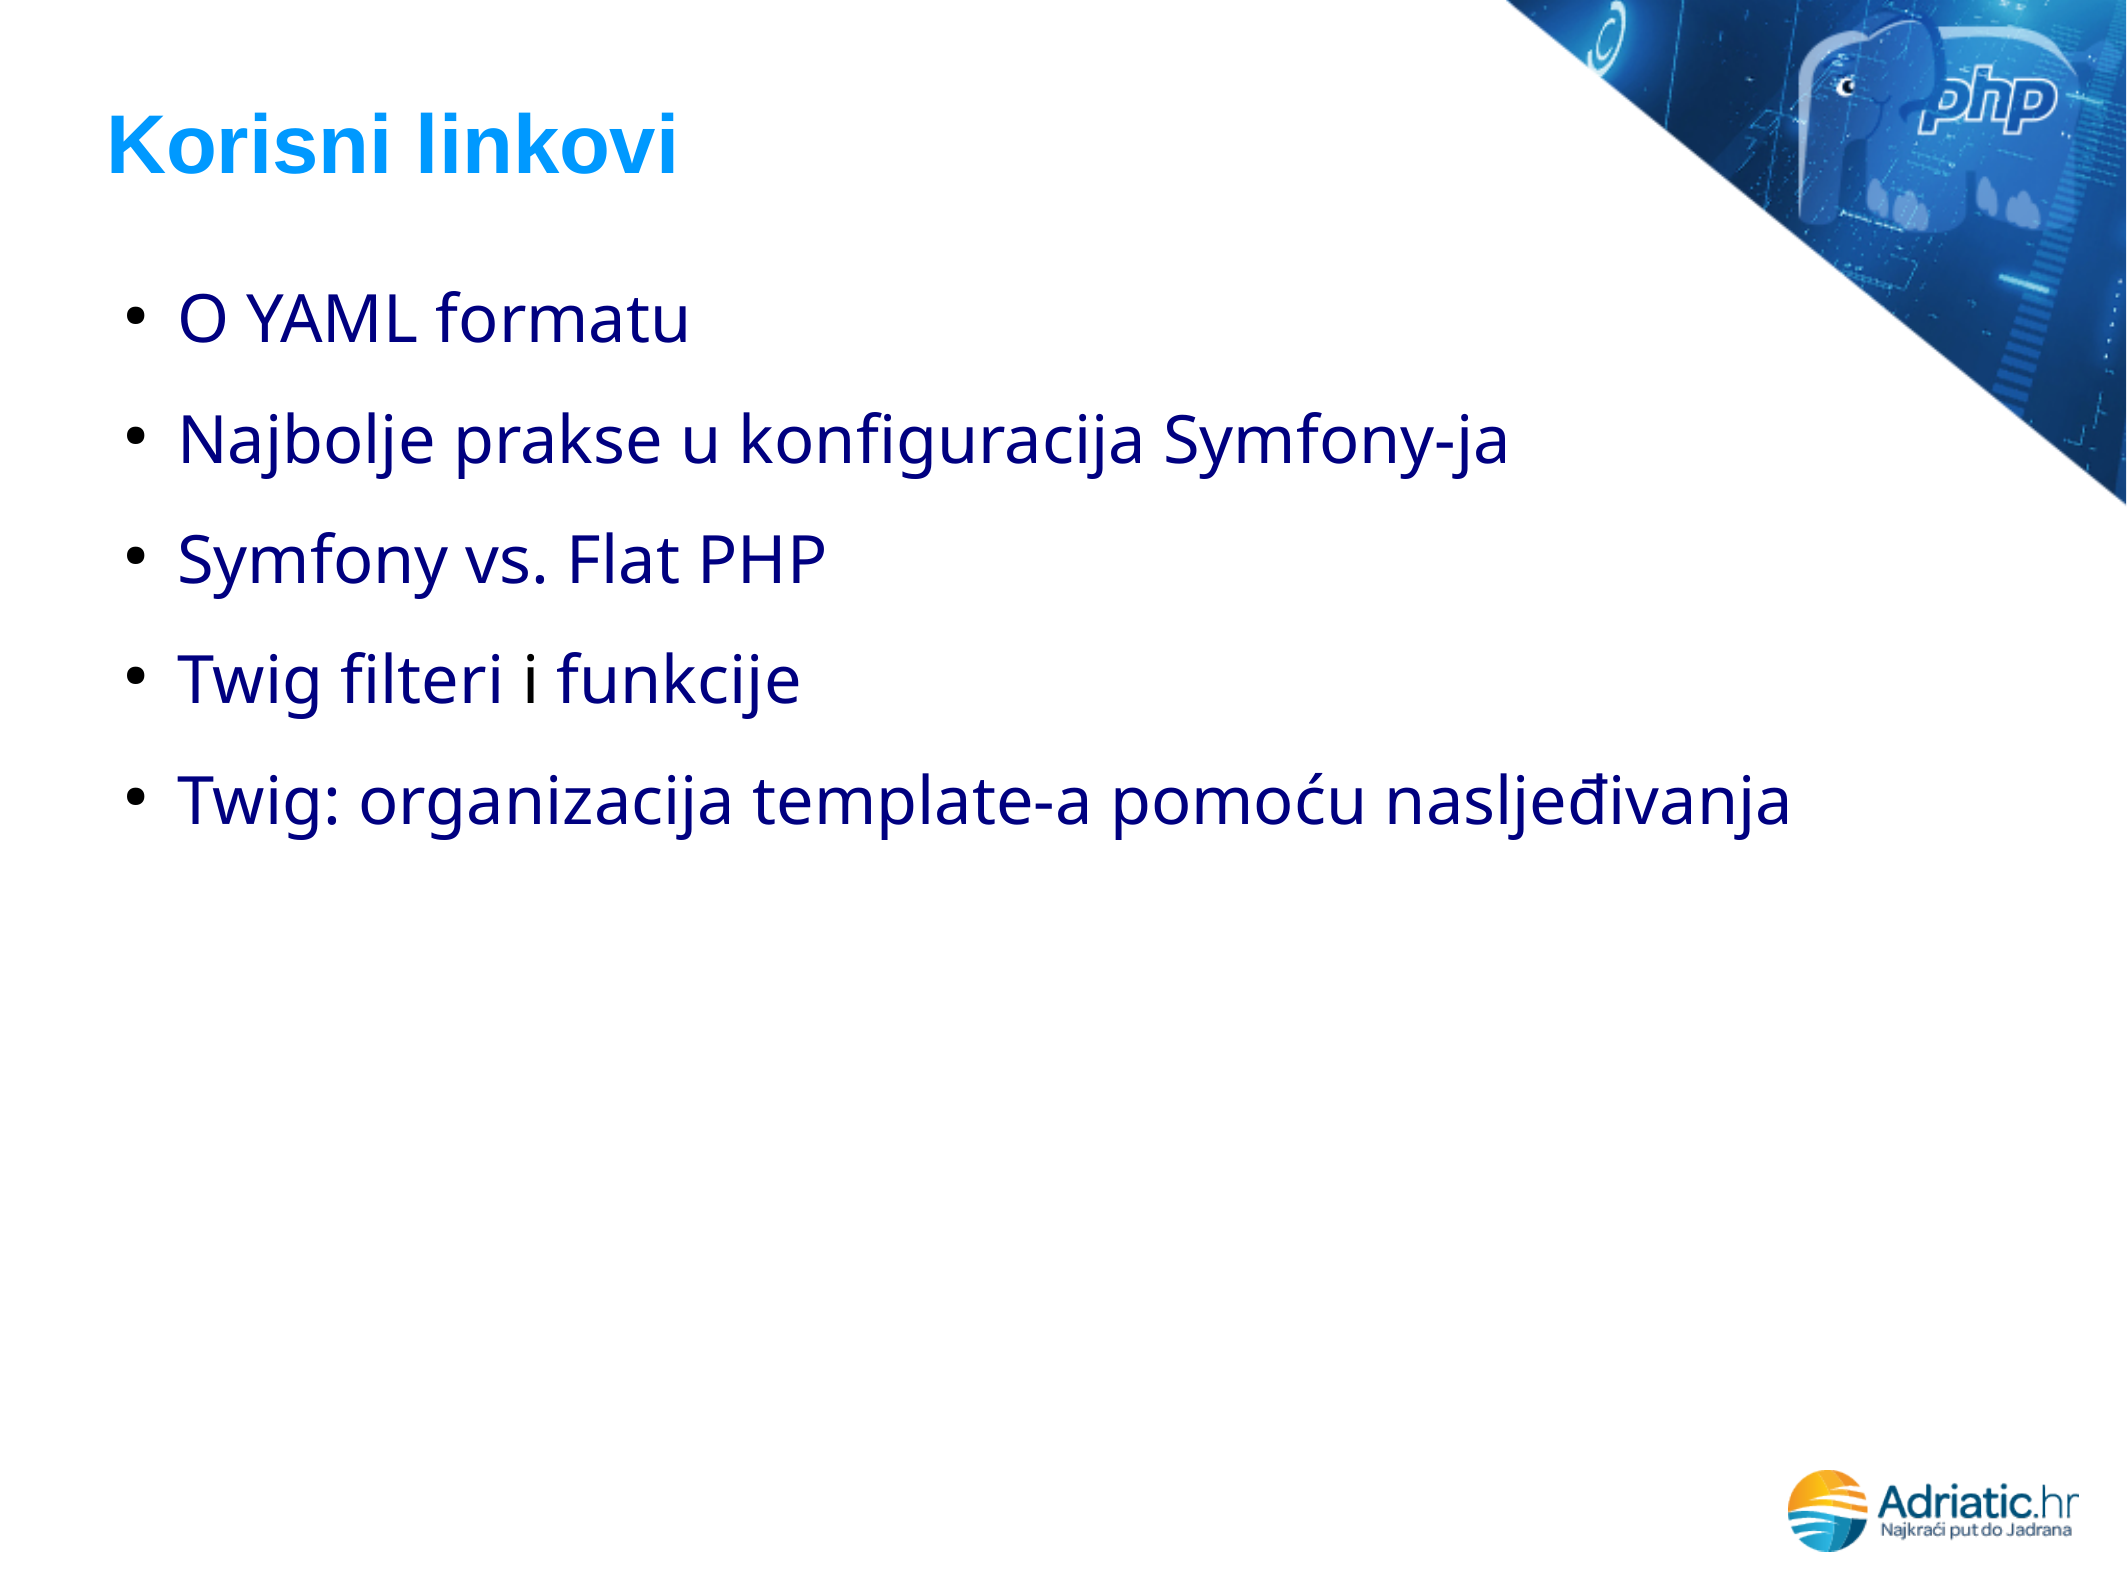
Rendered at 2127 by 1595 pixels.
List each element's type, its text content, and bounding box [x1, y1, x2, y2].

list O YAML formatu Najbolje prakse u konfiguracija Symfony-ja Symfony vs. Flat PHP Twig filteri i funkcije Twig: organizacija template-a pomoću nasljeđivanja [106, 271, 2020, 1453]
picture [1788, 1470, 2079, 1552]
title Korisni linkovi [106, 70, 1630, 219]
picture [1505, 0, 2127, 625]
